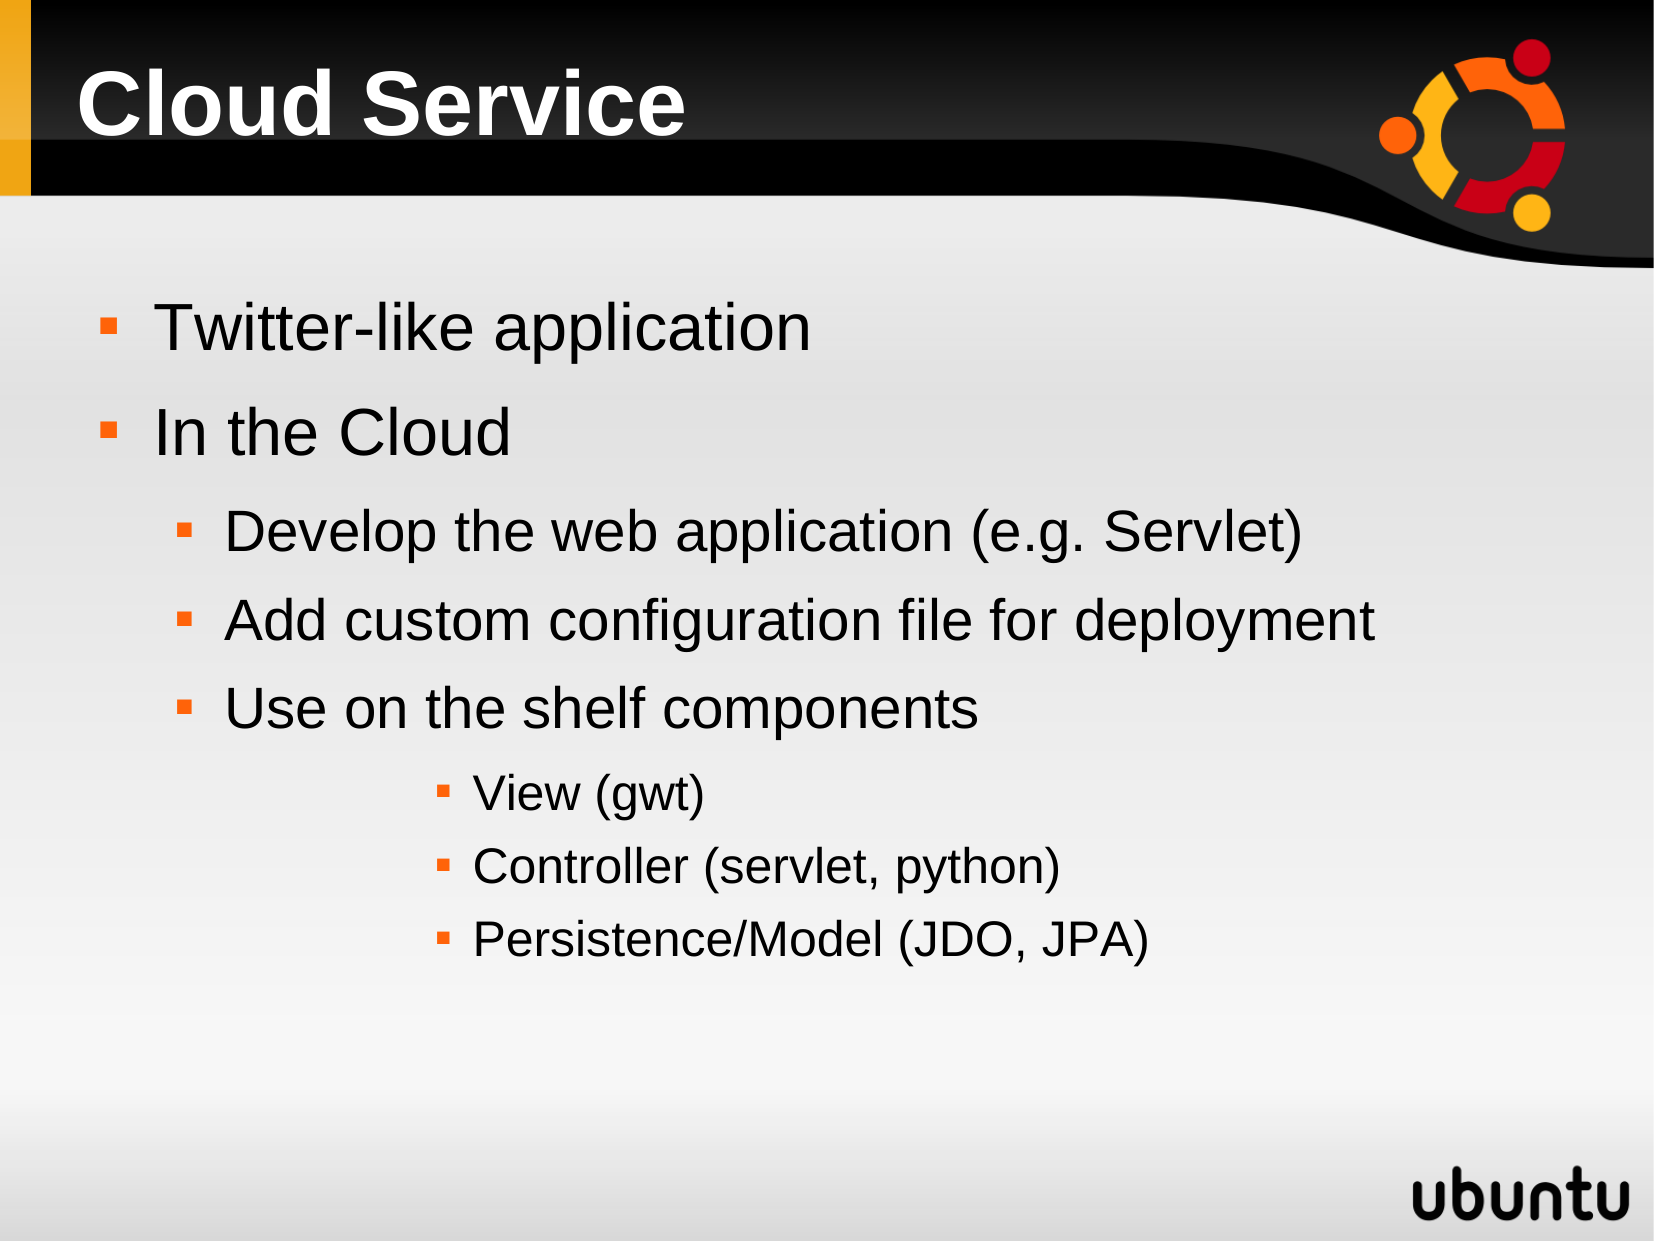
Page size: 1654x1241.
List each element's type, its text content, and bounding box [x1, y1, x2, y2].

picture [0, 0, 1654, 1241]
list Twitter-like application In the Cloud Develop the web application (e.g. Servlet) Add custom configuration file for deployment Use on the shelf components View (gwt) Controller (servlet, python) Persistence/Model (JDO, JPA) [82, 290, 1571, 1094]
title Cloud Service [76, 7, 1565, 200]
